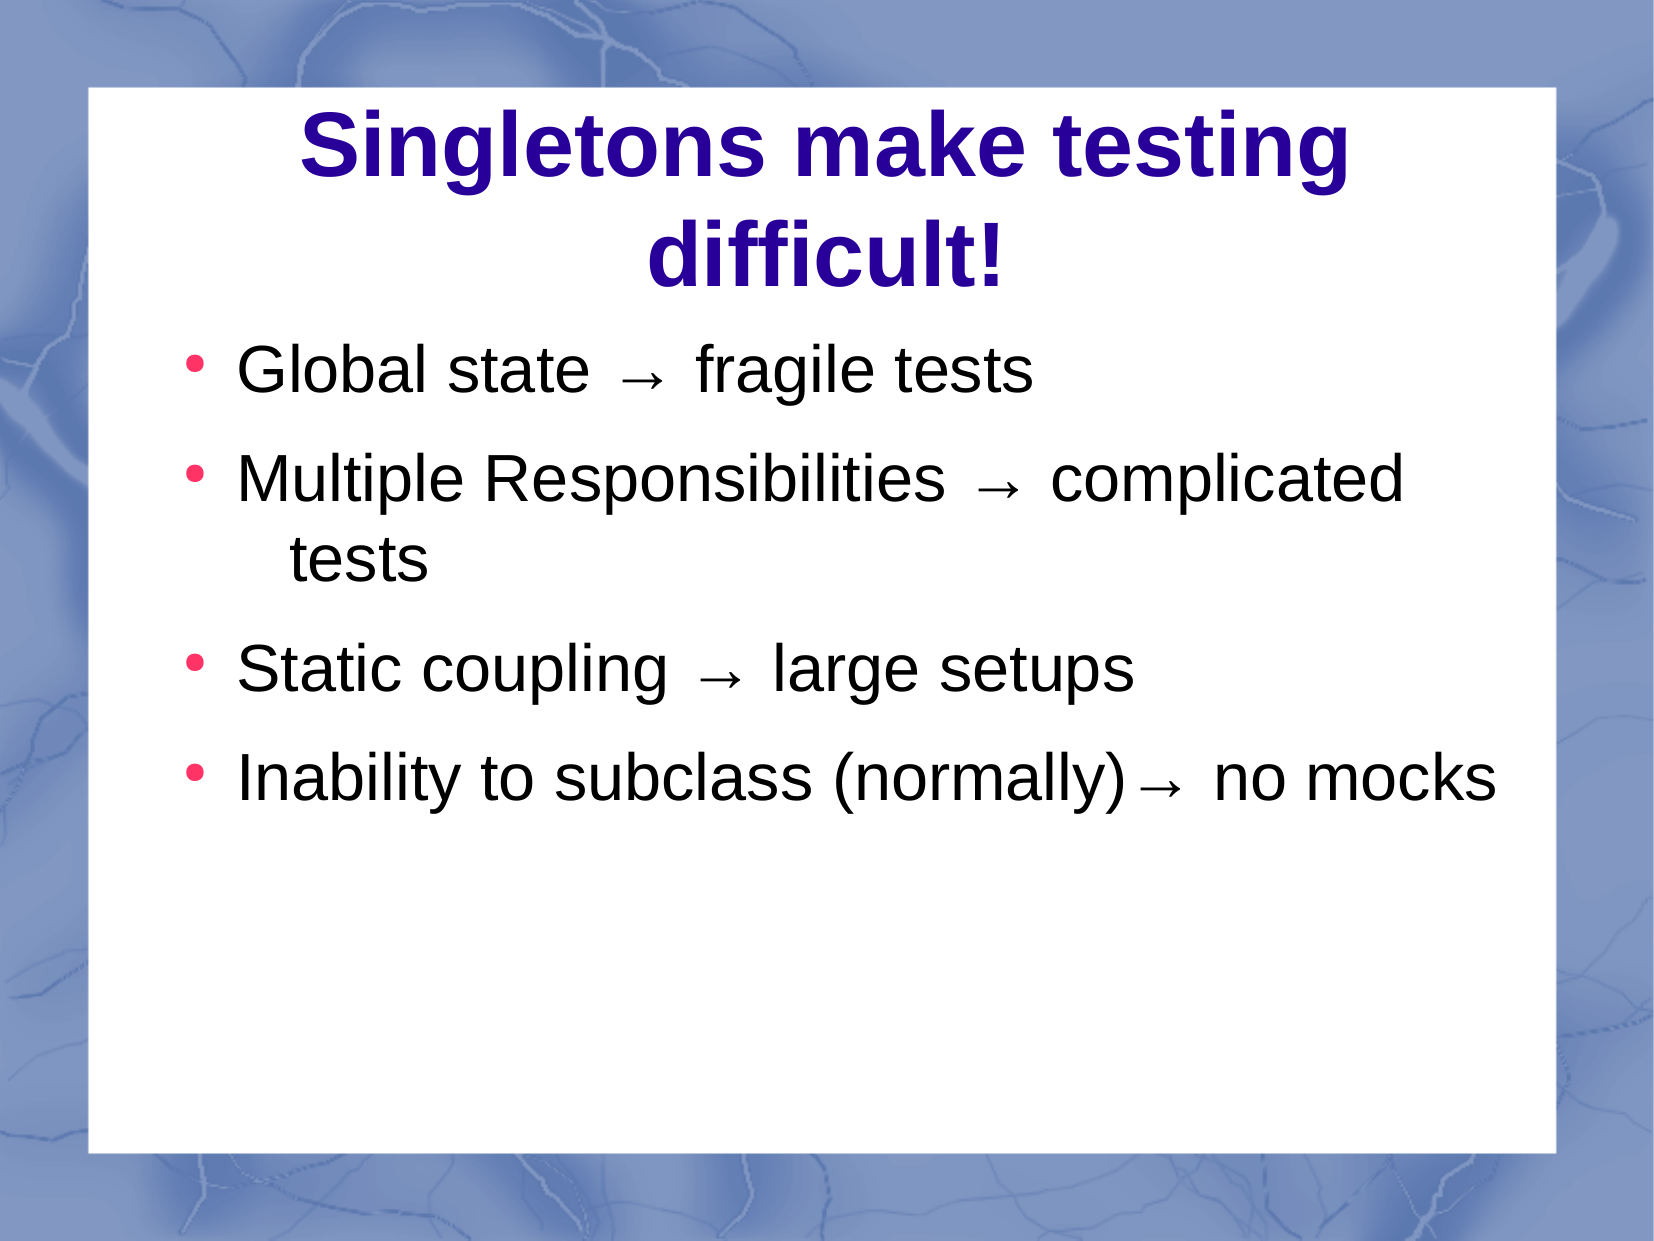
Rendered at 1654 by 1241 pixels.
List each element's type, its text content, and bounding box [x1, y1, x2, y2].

picture [0, 0, 1654, 1241]
list Global state → fragile tests Multiple Responsibilities → complicated tests Static coupling → large setups Inability to subclass (normally)→ no mocks [147, 325, 1506, 996]
title Singletons make testing difficult! [118, 84, 1536, 305]
